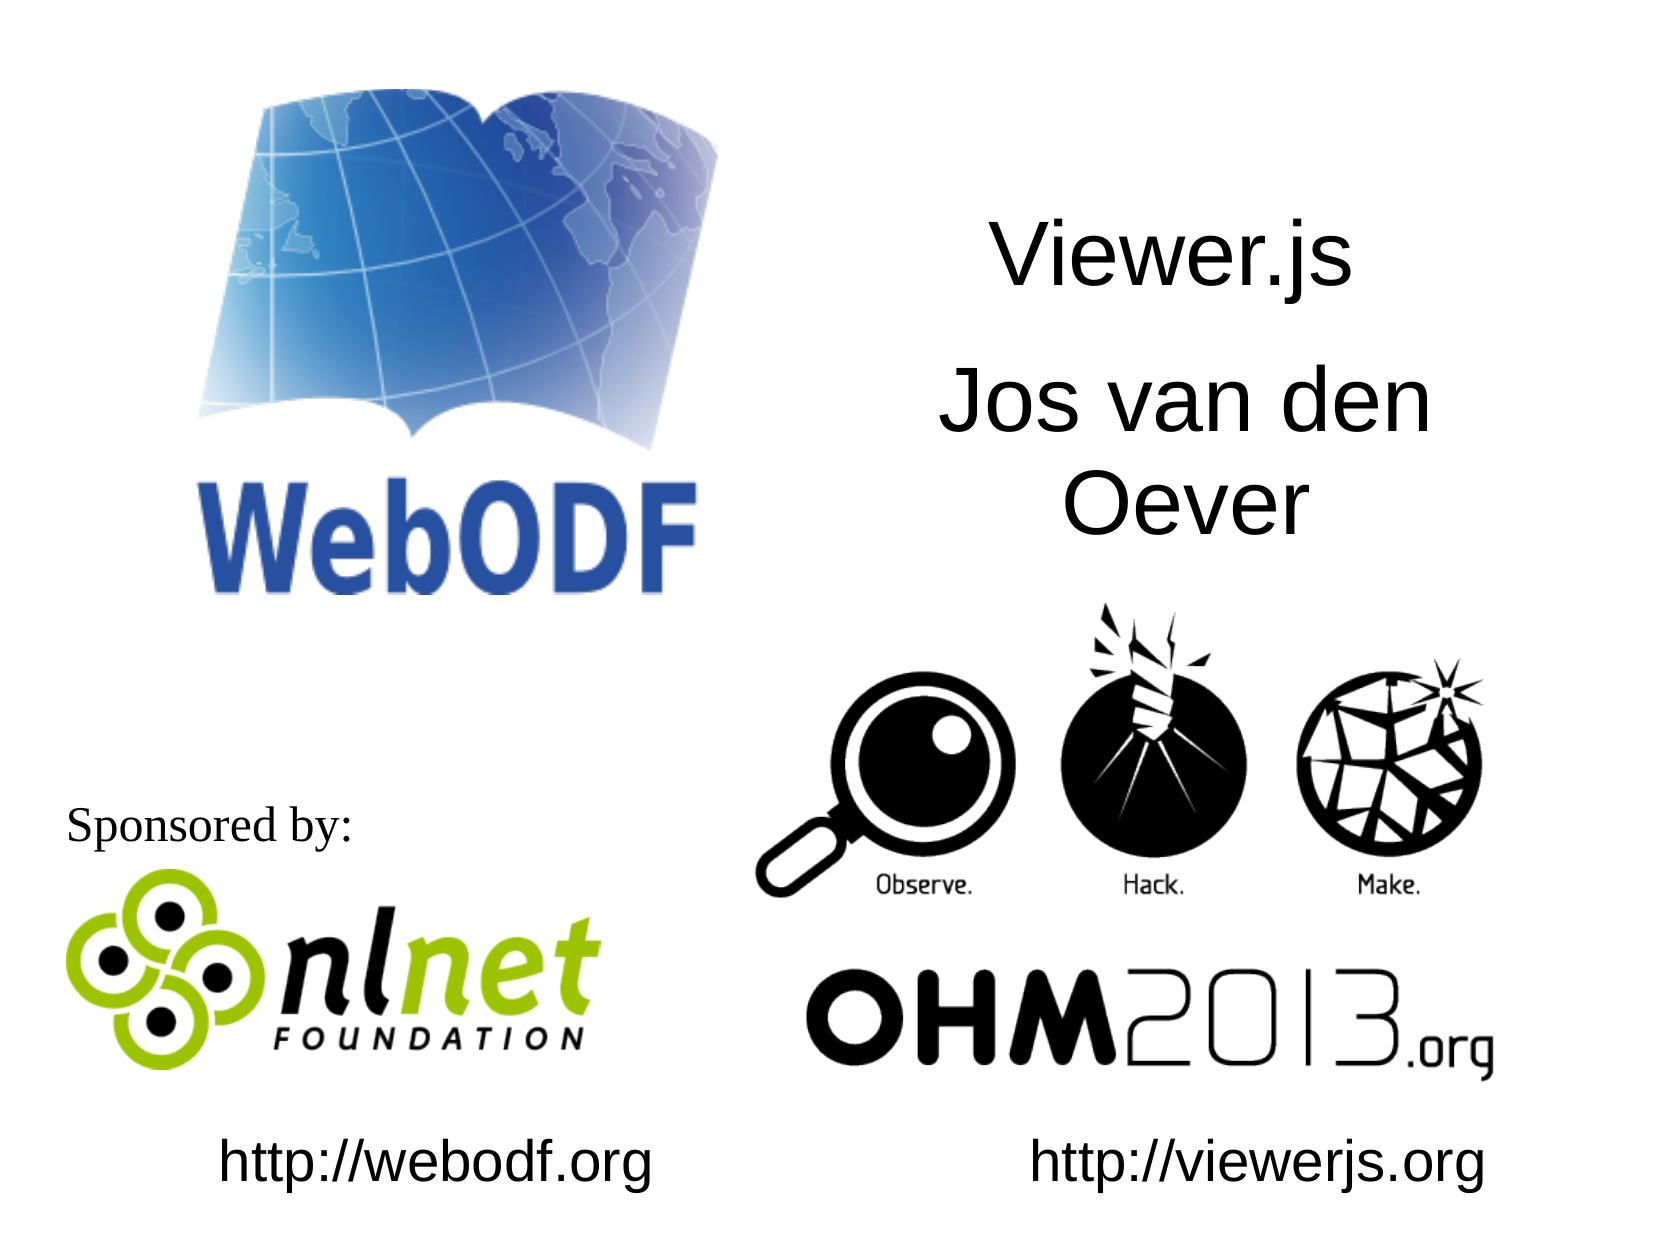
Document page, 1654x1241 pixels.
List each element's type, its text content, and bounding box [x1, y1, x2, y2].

text_box Jos van den Oever [839, 347, 1534, 556]
picture [195, 89, 725, 595]
picture [747, 601, 1561, 1114]
picture [66, 869, 601, 1070]
text_box http://webodf.org [90, 1080, 784, 1241]
text_box http://viewerjs.org [911, 1080, 1606, 1241]
title Sponsored by: [0, 735, 466, 886]
text_box Viewer.js [825, 150, 1519, 358]
